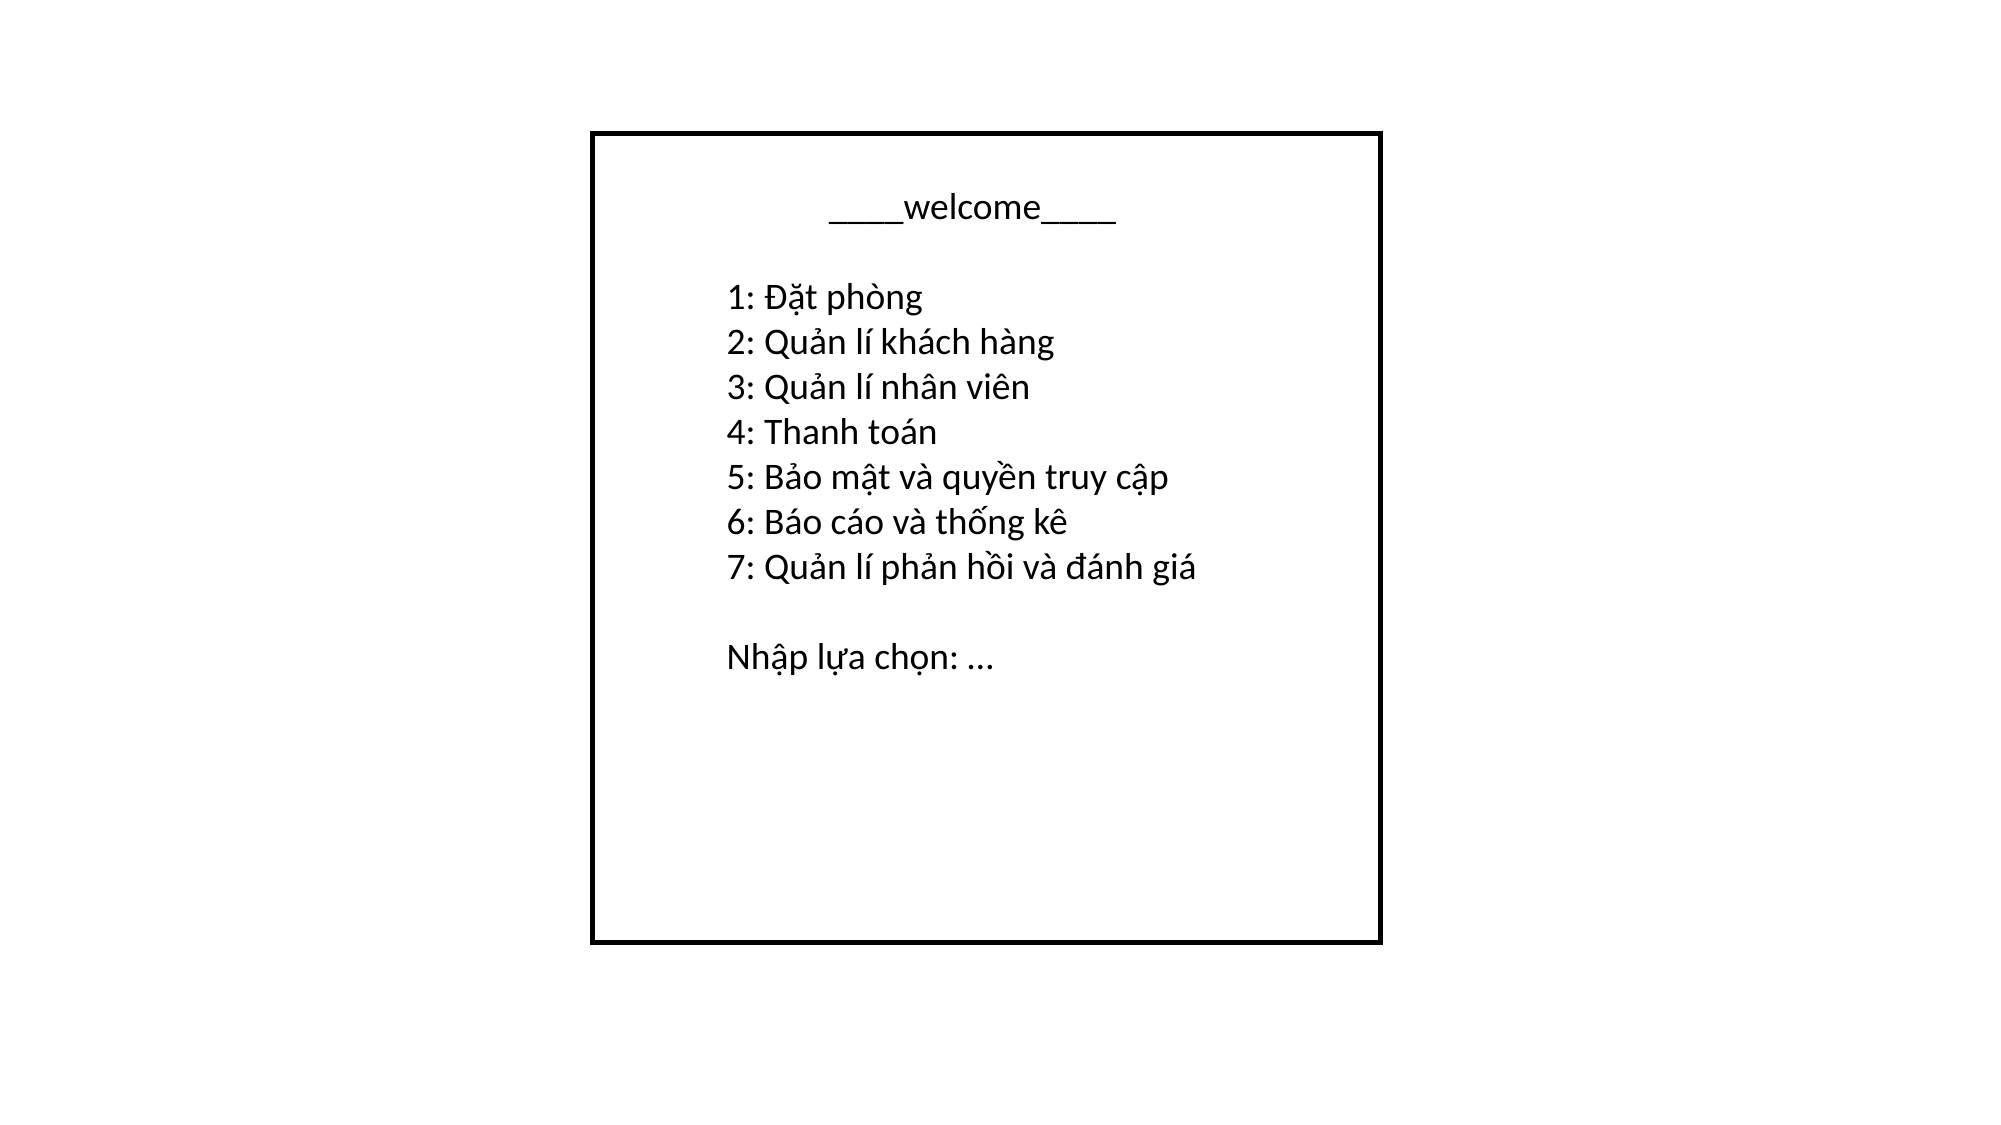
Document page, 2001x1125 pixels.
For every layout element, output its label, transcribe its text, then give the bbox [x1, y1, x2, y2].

text_box ____welcome____ 1: Đặt phòng 2: Quản lí khách hàng 3: Quản lí nhân viên 4: Thanh toán 5: Bảo mật và quyền truy cập 6: Báo cáo và thống kê 7: Quản lí phản hồi và đánh giá Nhập lựa chọn: … [711, 174, 1213, 685]
text_box [592, 133, 1381, 943]
